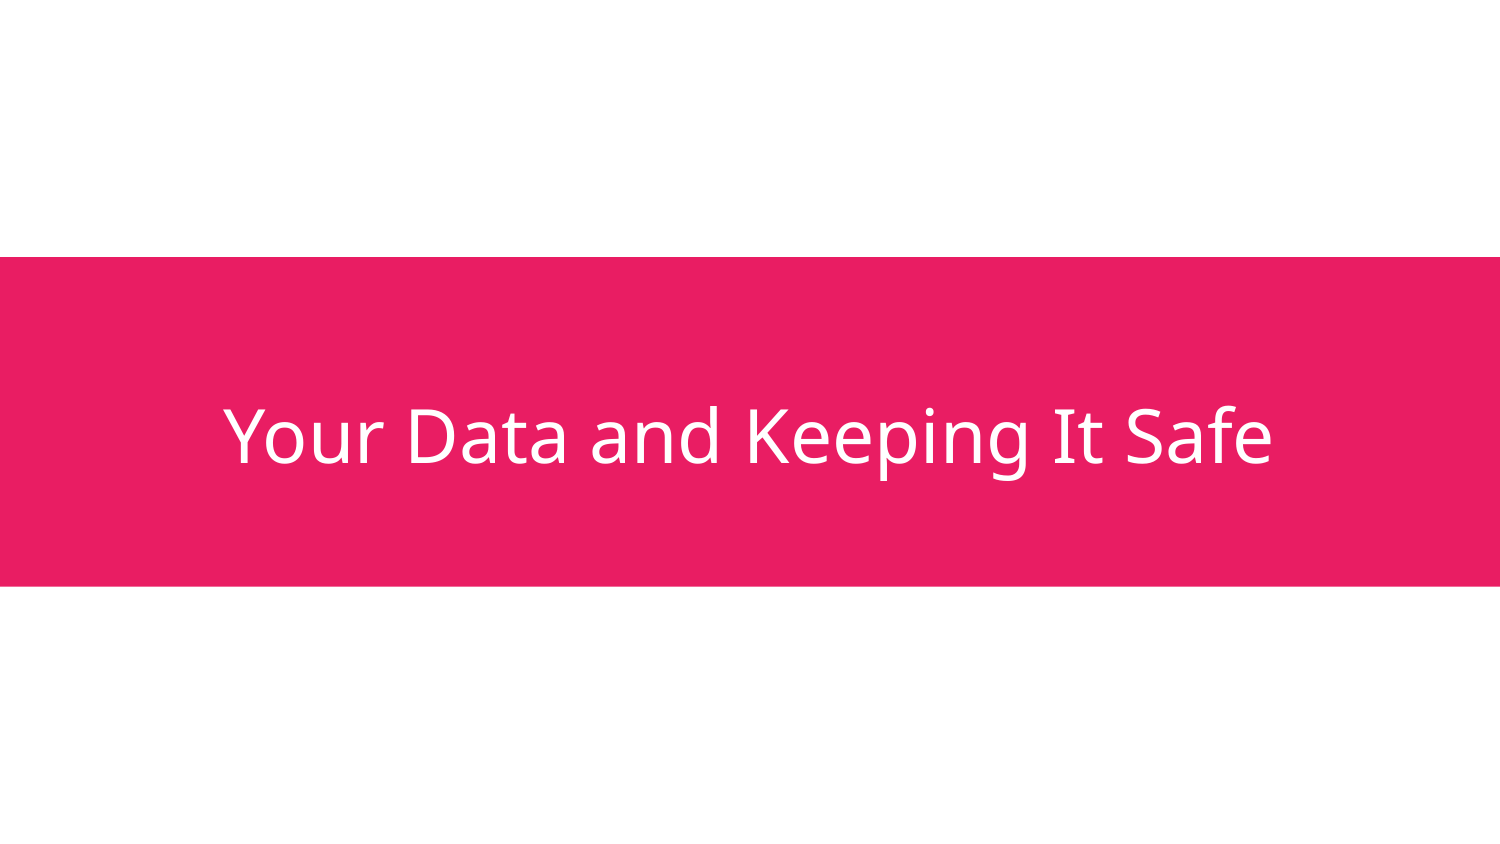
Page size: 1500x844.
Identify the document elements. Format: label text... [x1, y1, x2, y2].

title Your Data and Keeping It Safe [70, 309, 1430, 559]
